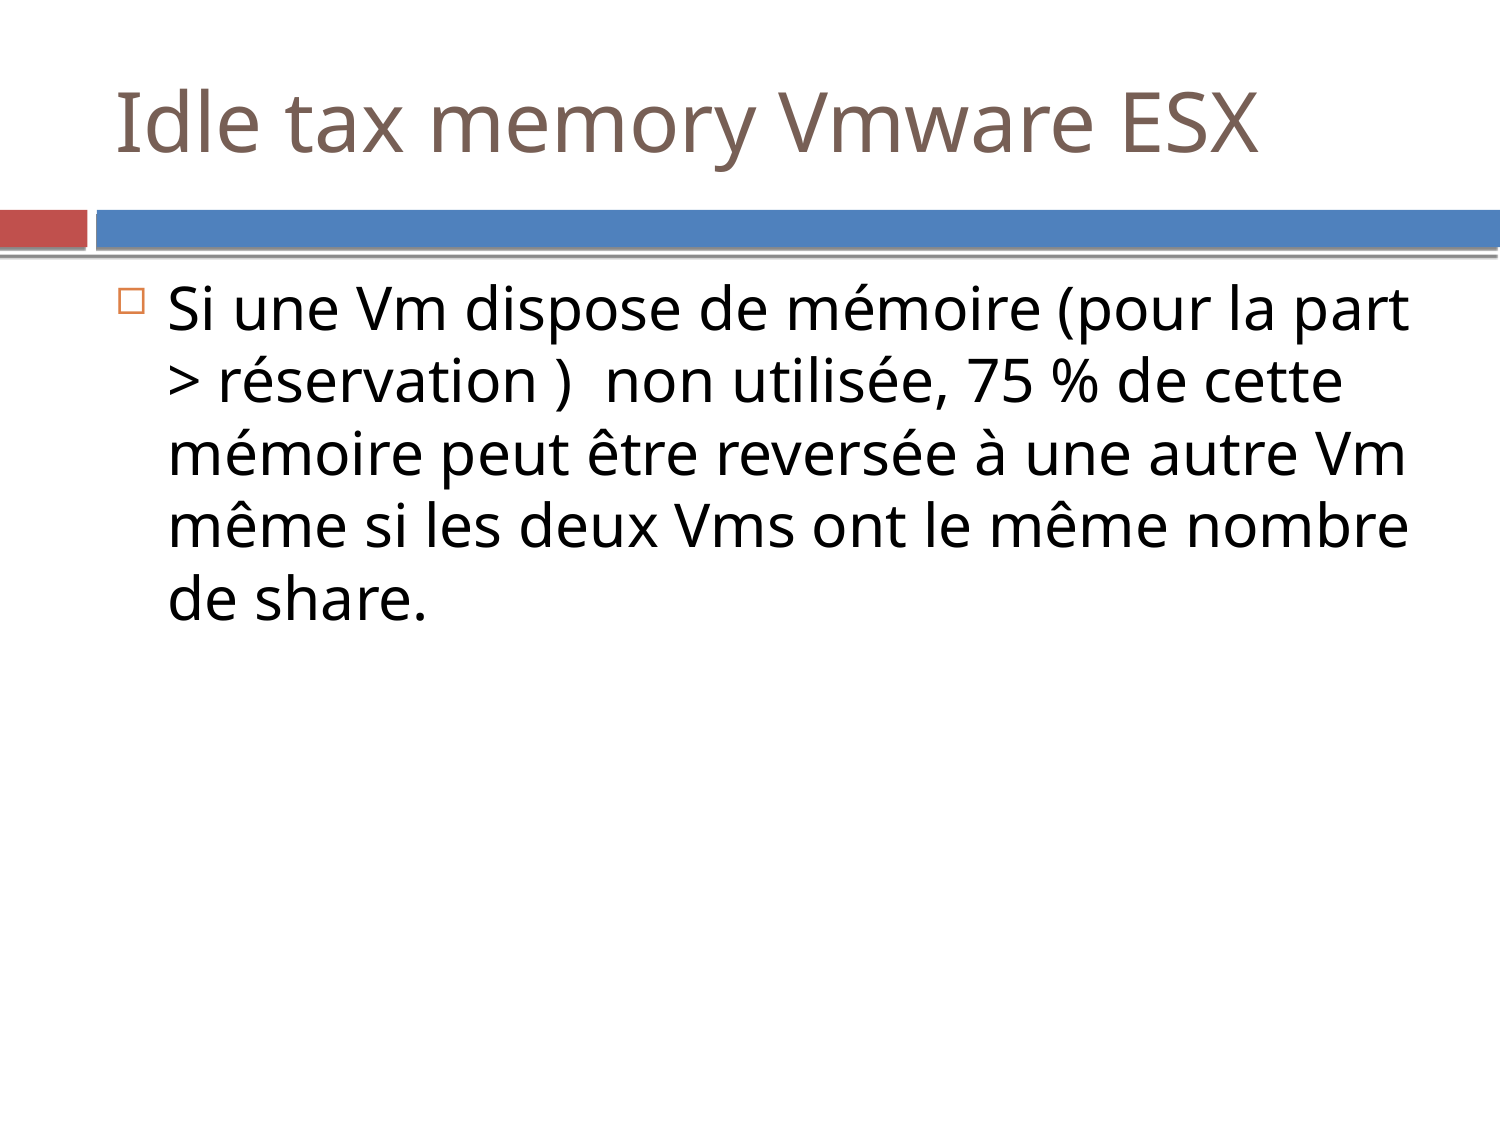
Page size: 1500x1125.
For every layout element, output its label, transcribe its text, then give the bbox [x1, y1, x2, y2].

text_box Si une Vm dispose de mémoire (pour la part > réservation ) non utilisée, 75 % de cette mémoire peut être reversée à une autre Vm même si les deux Vms ont le même nombre de share. [100, 262, 1438, 1000]
text_box Idle tax memory Vmware ESX [100, 37, 1438, 200]
